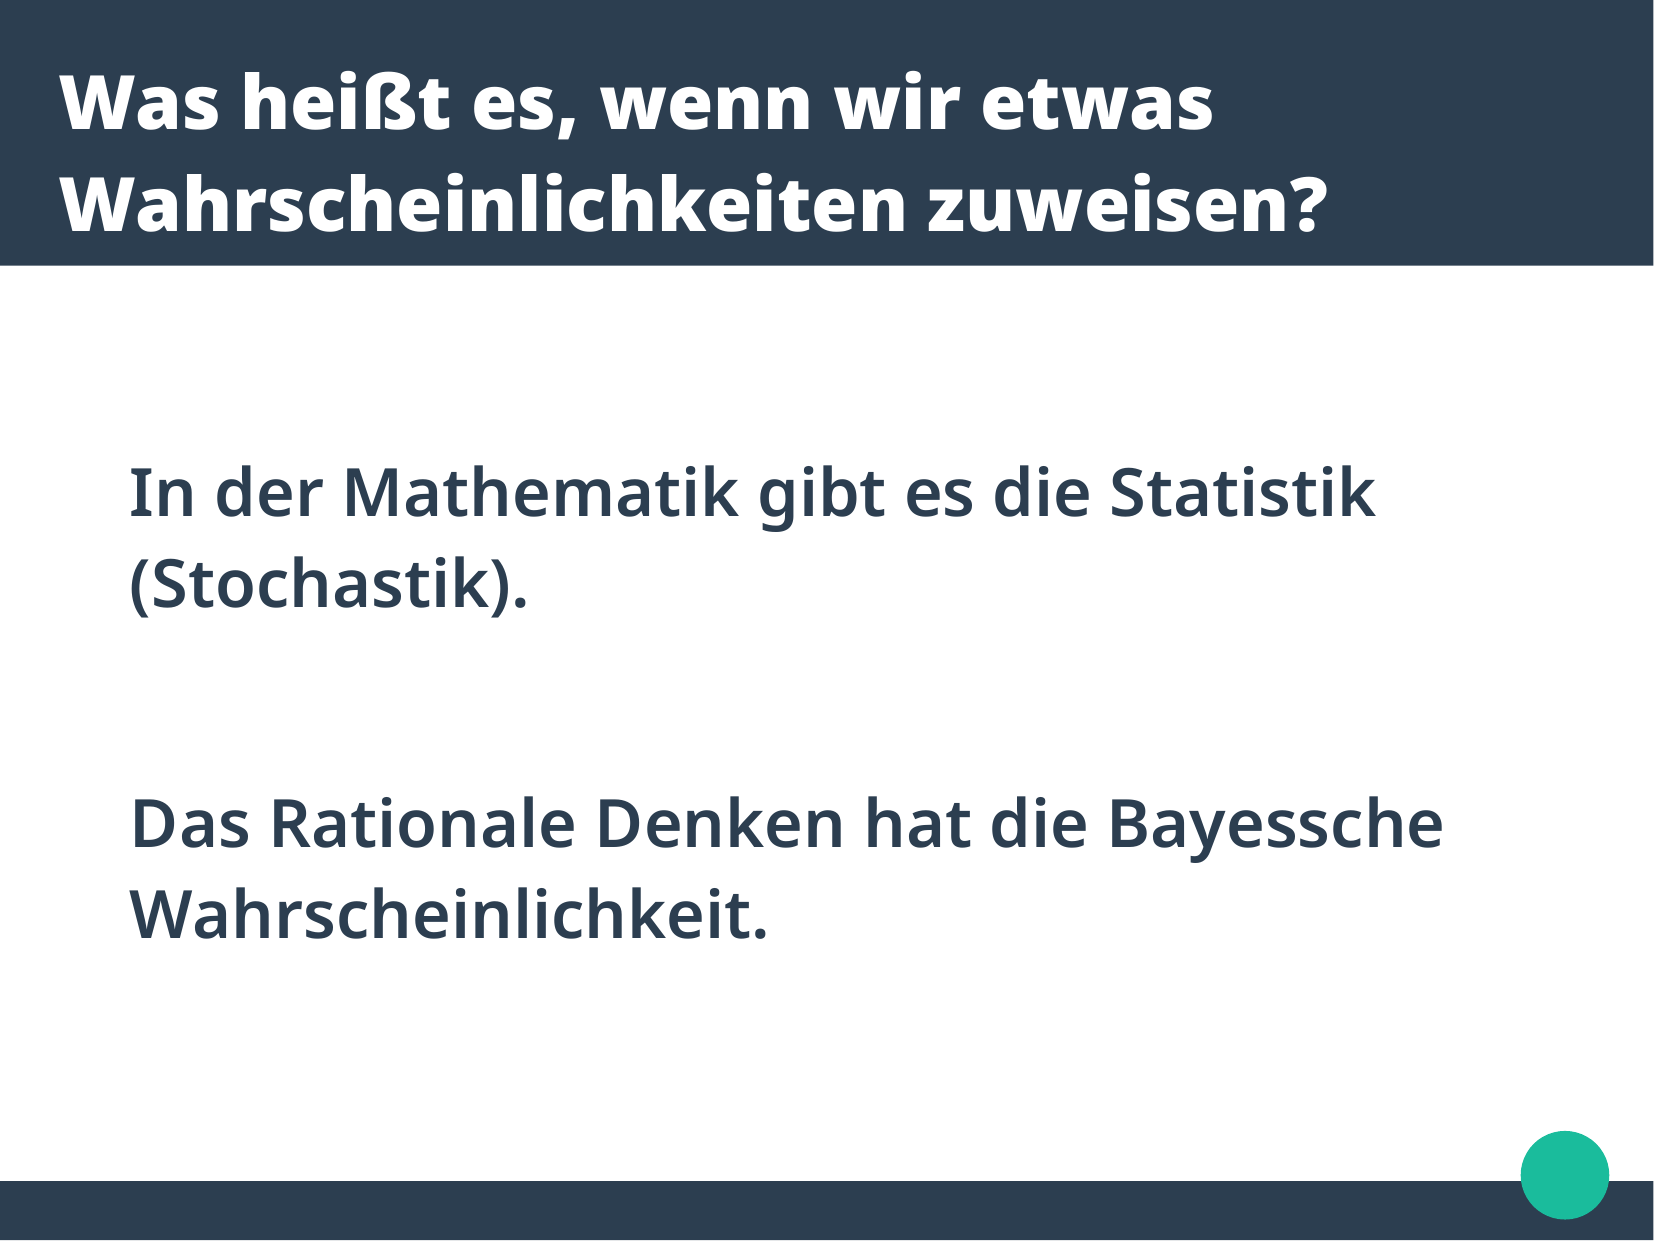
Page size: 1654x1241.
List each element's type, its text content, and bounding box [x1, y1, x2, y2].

list In der Mathematik gibt es die Statistik (Stochastik). Das Rationale Denken hat die Bayessche Wahrscheinlichkeit. [59, 324, 1595, 1152]
title Was heißt es, wenn wir etwas Wahrscheinlichkeiten zuweisen? [59, 49, 1595, 207]
